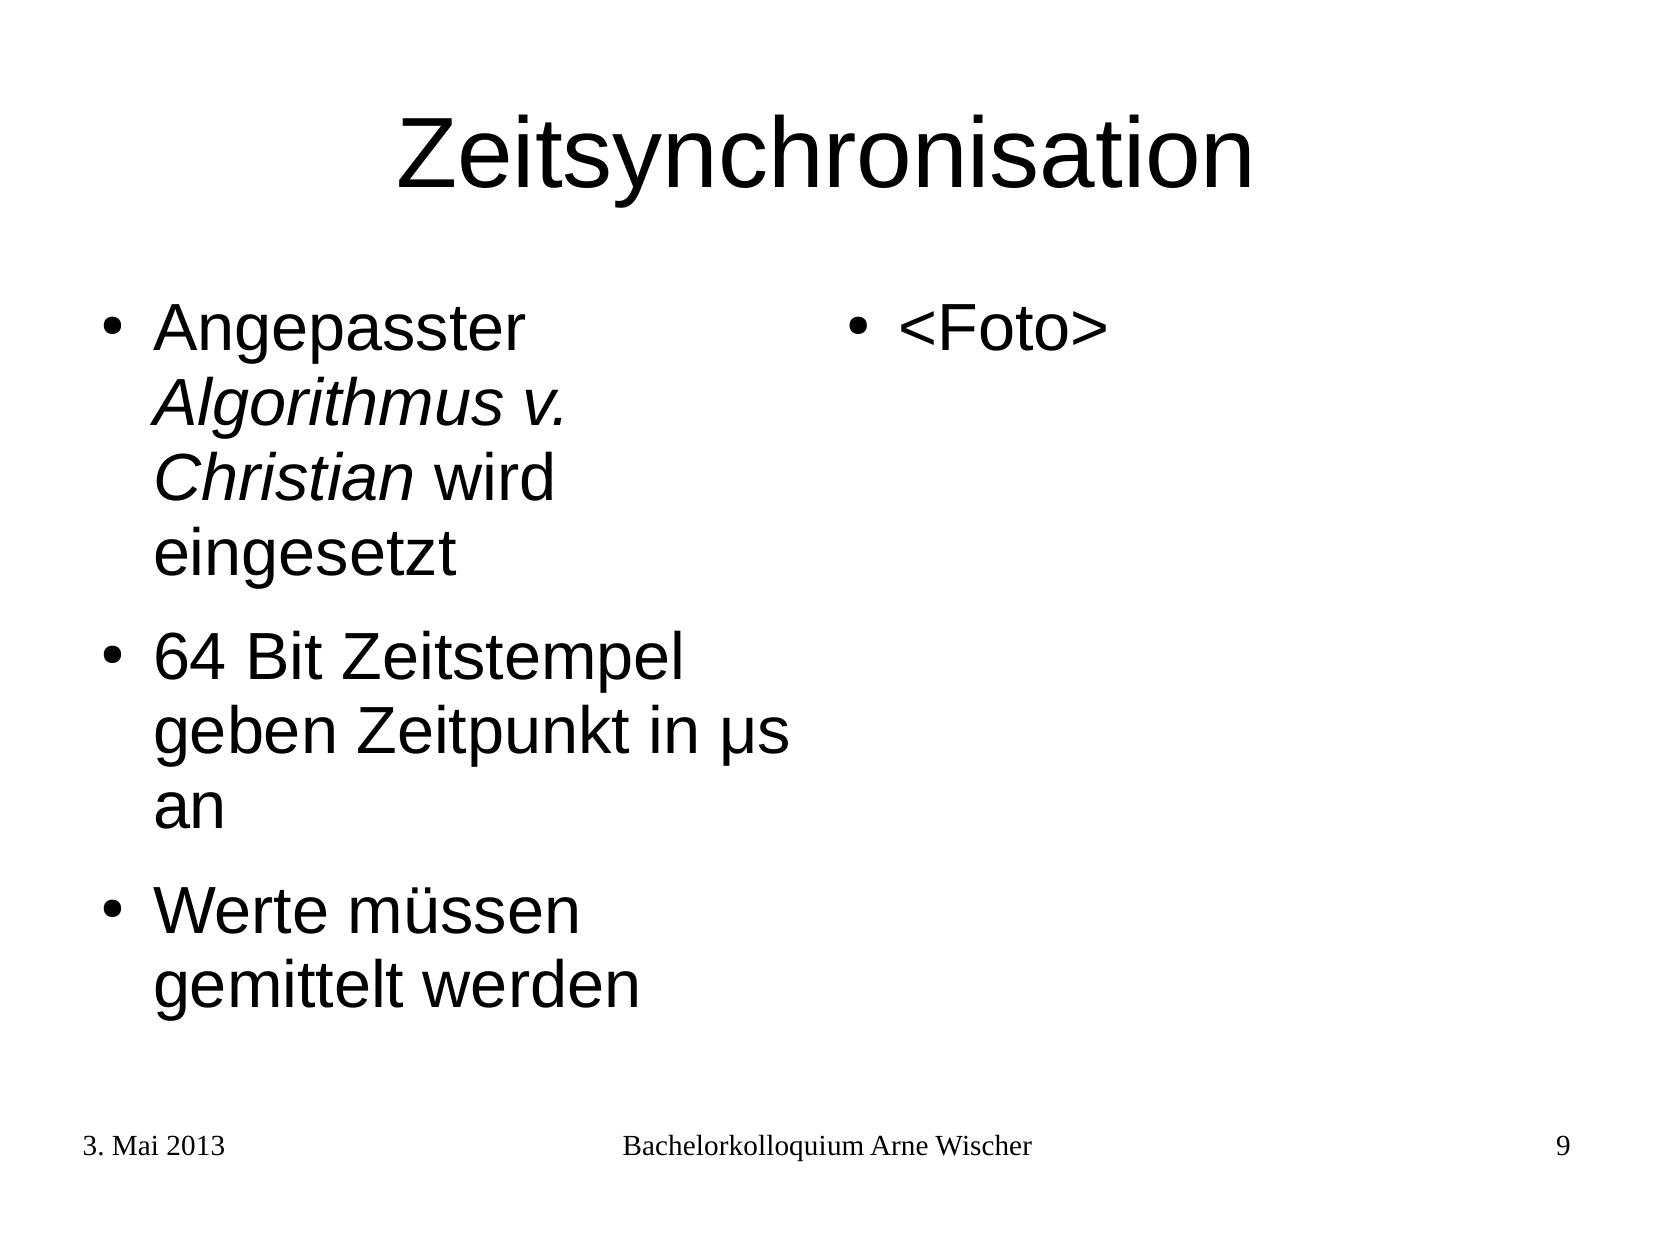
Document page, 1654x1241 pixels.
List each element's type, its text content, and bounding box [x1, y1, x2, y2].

title Zeitsynchronisation [82, 49, 1571, 257]
list <Foto> [828, 290, 1539, 1096]
list Angepasster Algorithmus v. Christian wird eingesetzt 64 Bit Zeitstempel geben Zeitpunkt in μs an Werte müssen gemittelt werden [82, 290, 793, 1096]
